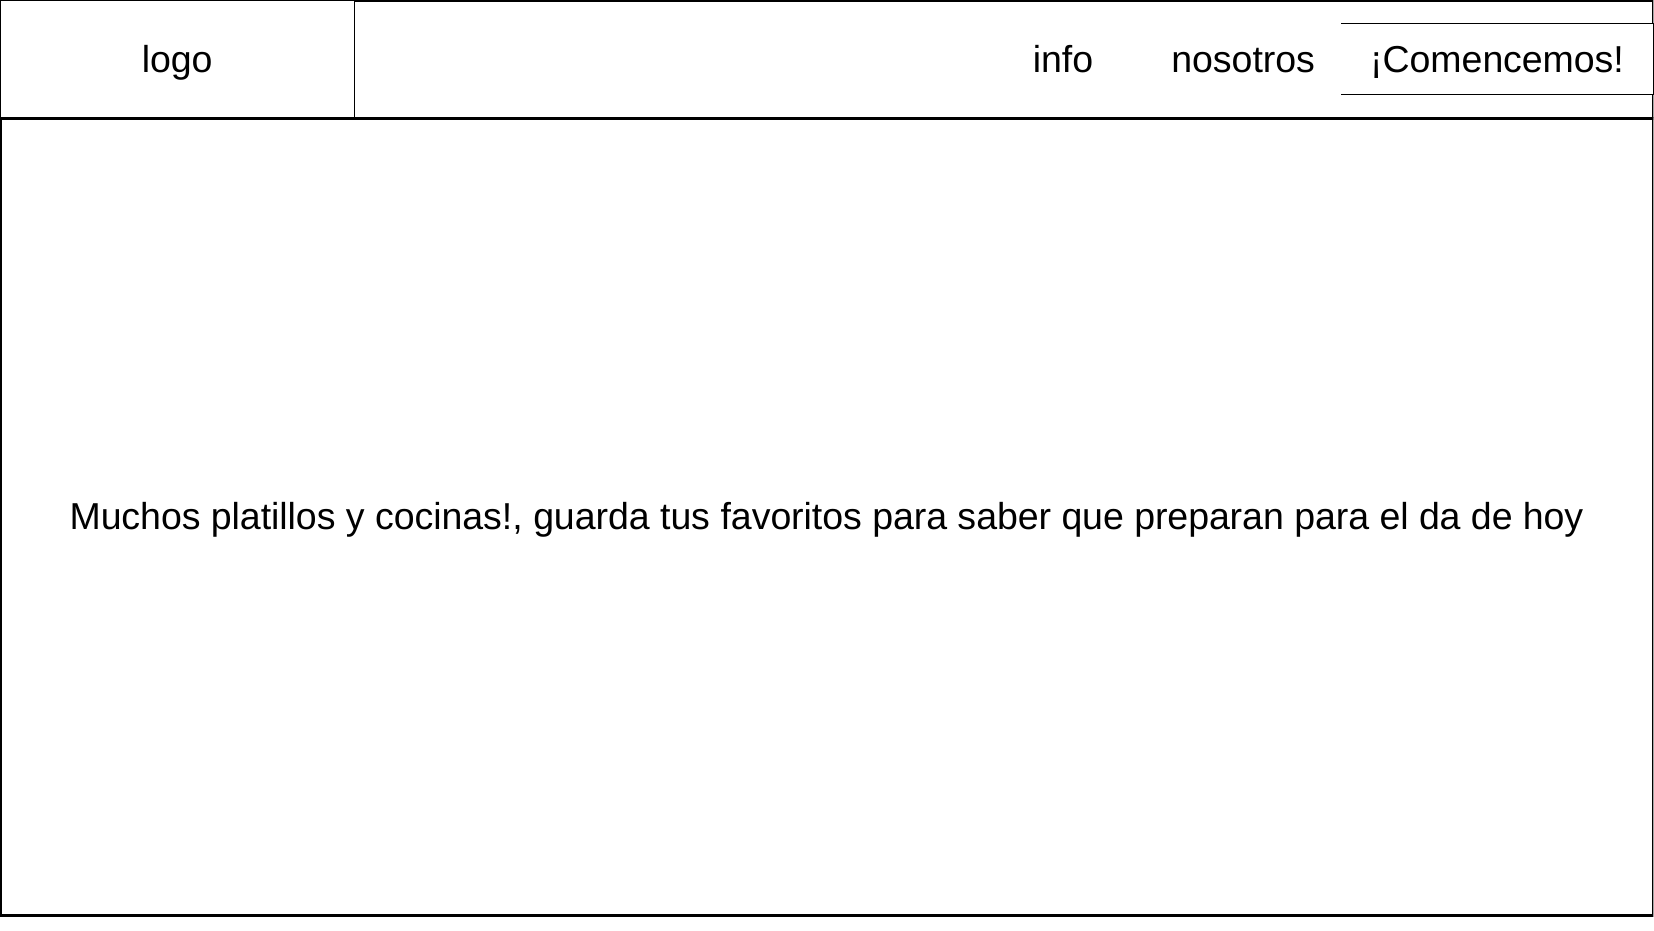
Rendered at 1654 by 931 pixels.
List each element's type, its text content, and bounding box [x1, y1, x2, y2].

text_box logo [0, 0, 355, 118]
text_box info [1009, 23, 1117, 95]
text_box ¡Comencemos! [1341, 23, 1654, 95]
text_box nosotros [1145, 23, 1341, 95]
text_box Muchos platillos y cocinas!, guarda tus favoritos para saber que preparan para el da de hoy [0, 118, 1654, 916]
text_box [355, 0, 1654, 118]
